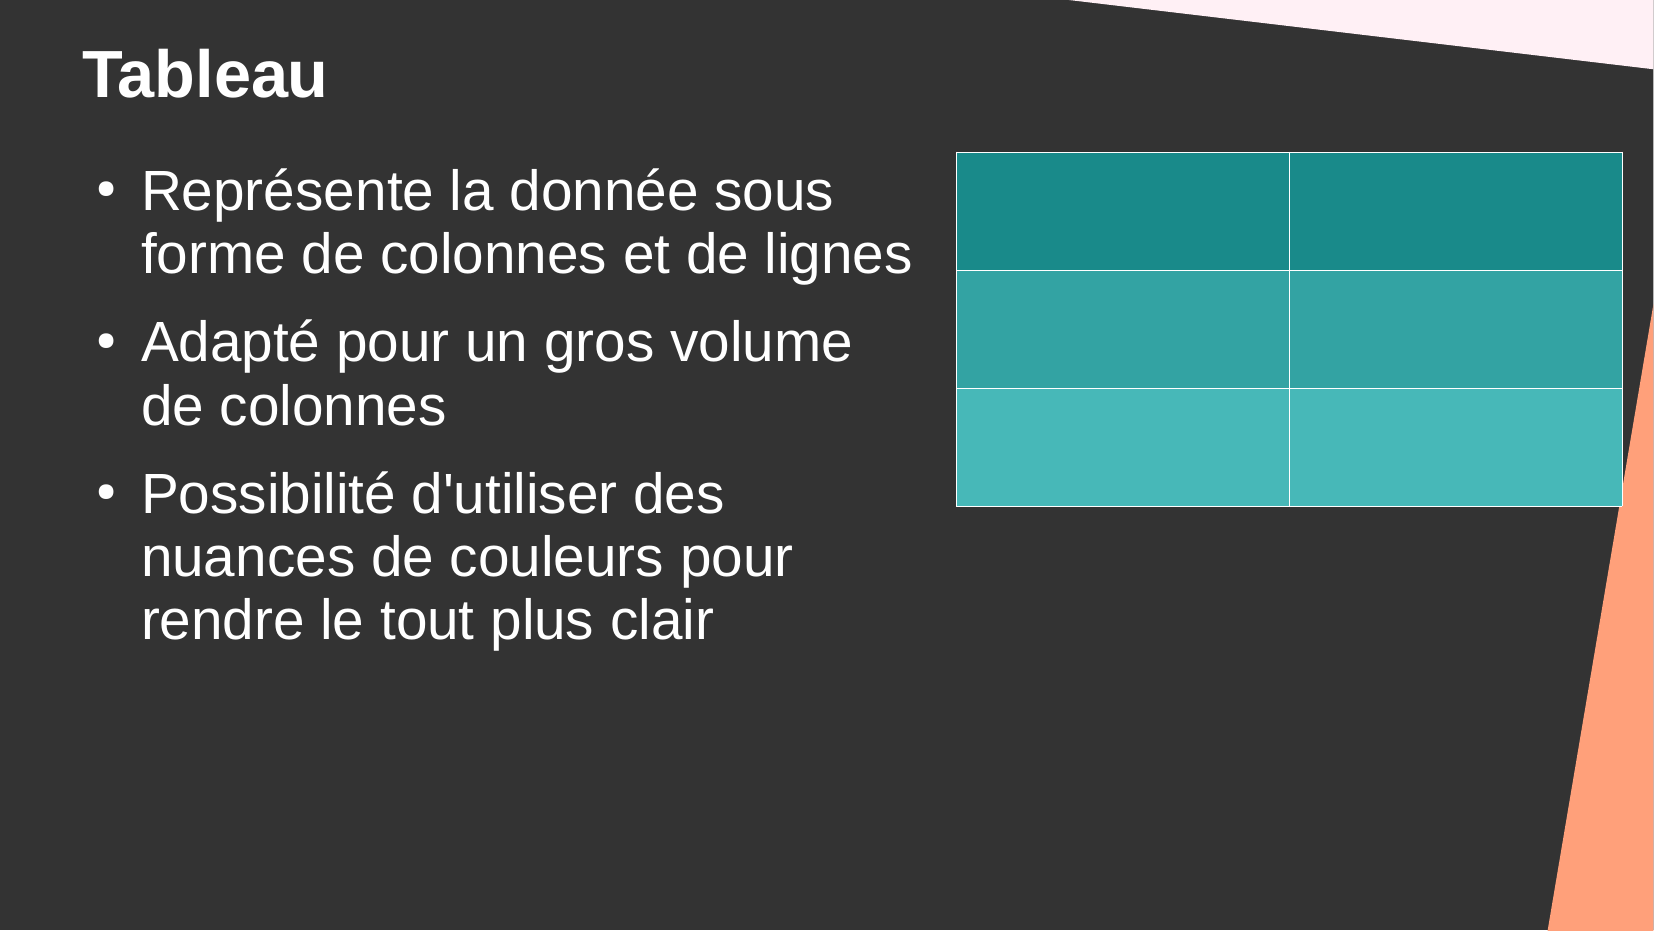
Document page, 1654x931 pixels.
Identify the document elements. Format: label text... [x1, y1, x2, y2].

table_header [957, 153, 1289, 270]
table_cell [957, 271, 1289, 388]
title Tableau [82, 37, 1571, 115]
text_box [1547, 300, 1654, 931]
text_box [1068, 0, 1654, 70]
table_cell [1290, 389, 1622, 506]
table_header [1290, 153, 1622, 270]
table_cell [957, 389, 1289, 506]
table_cell [1290, 271, 1622, 388]
list Représente la donnée sous forme de colonnes et de lignes Adapté pour un gros volume de colonnes Possibilité d'utiliser des nuances de couleurs pour rendre le tout plus clair [80, 159, 922, 697]
